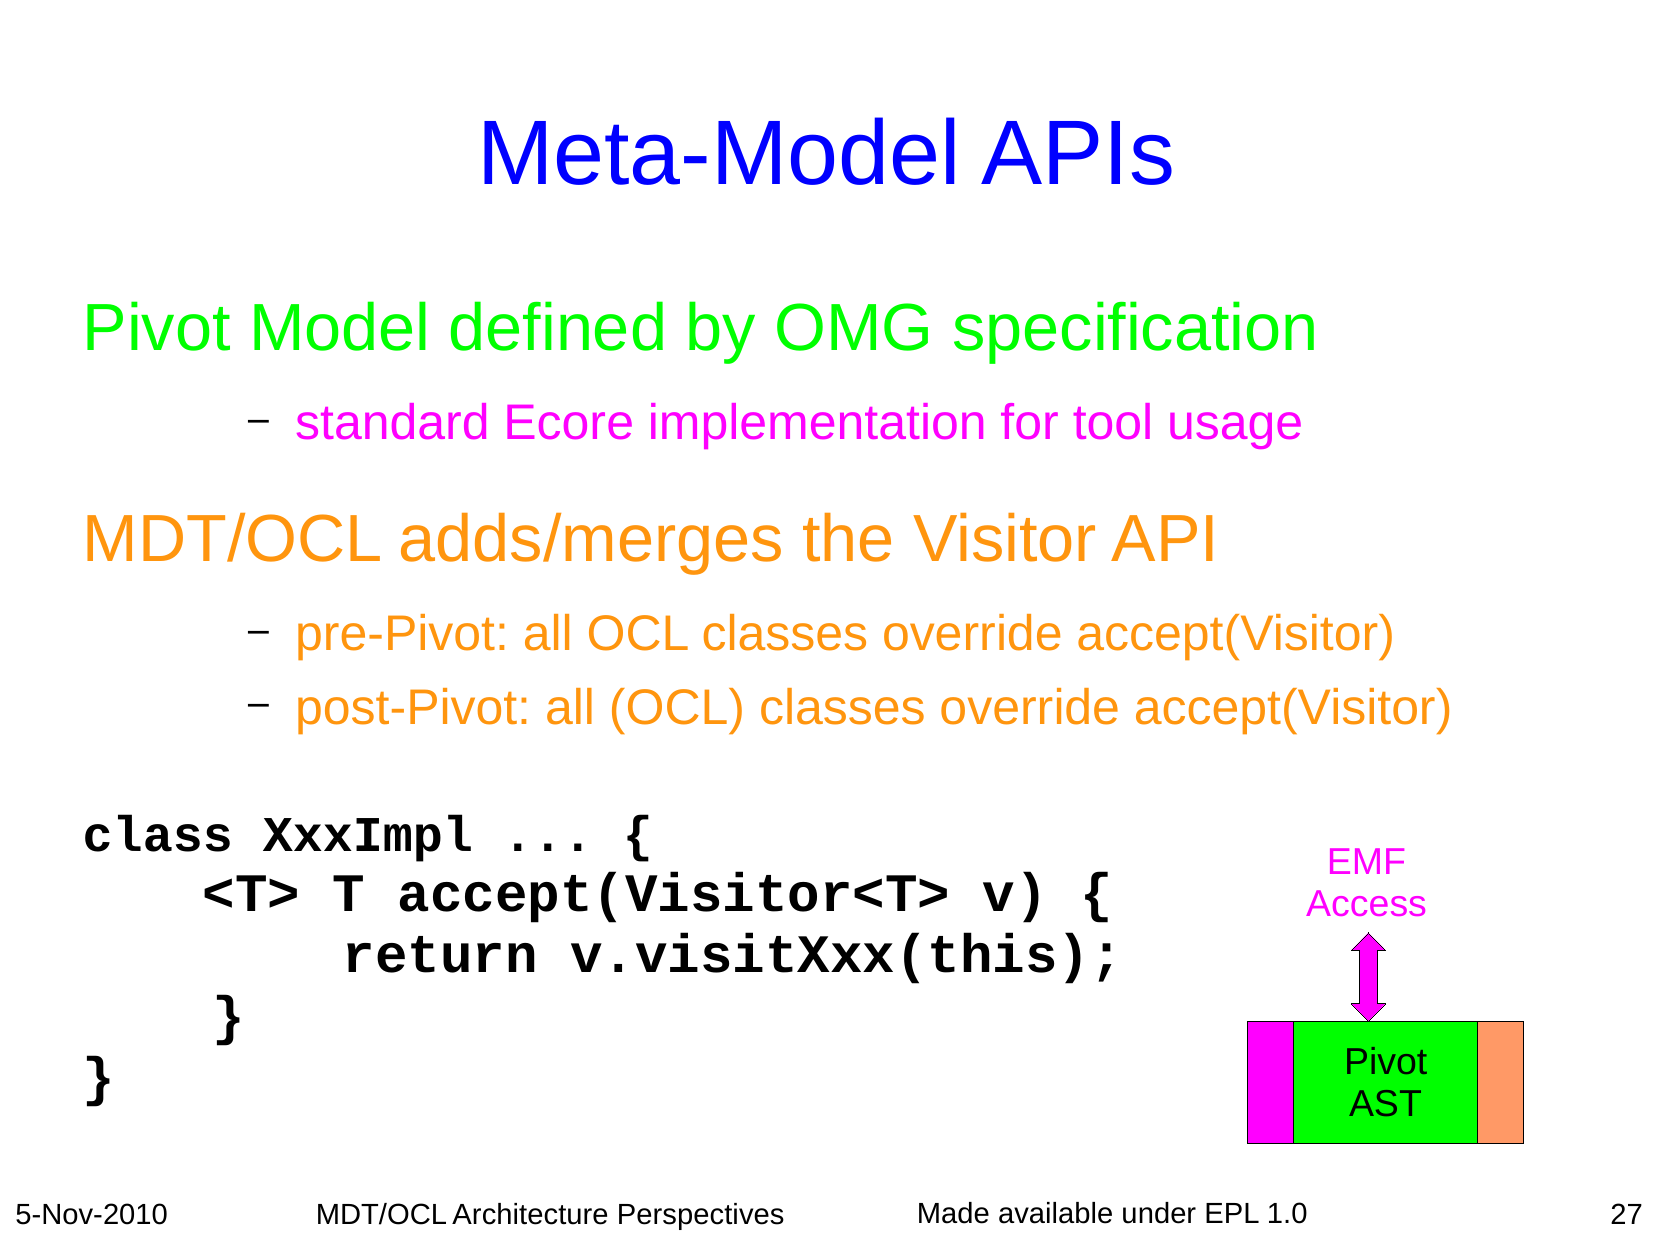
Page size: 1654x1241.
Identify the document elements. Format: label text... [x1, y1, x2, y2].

text_box [1351, 932, 1386, 1022]
text_box EMF Access [1266, 832, 1467, 932]
list Pivot Model defined by OMG specification standard Ecore implementation for tool usage MDT/OCL adds/merges the Visitor API pre-Pivot: all OCL classes override accept(Visitor) post-Pivot: all (OCL) classes override accept(Visitor) class XxxImpl ... { <T> T accept(Visitor<T> v) { return v.visitXxx(this); } } [82, 290, 1571, 1114]
text_box [1477, 1021, 1524, 1144]
text_box Pivot AST [1294, 1021, 1477, 1144]
title Meta-Model APIs [82, 56, 1571, 250]
text_box [1247, 1021, 1294, 1144]
